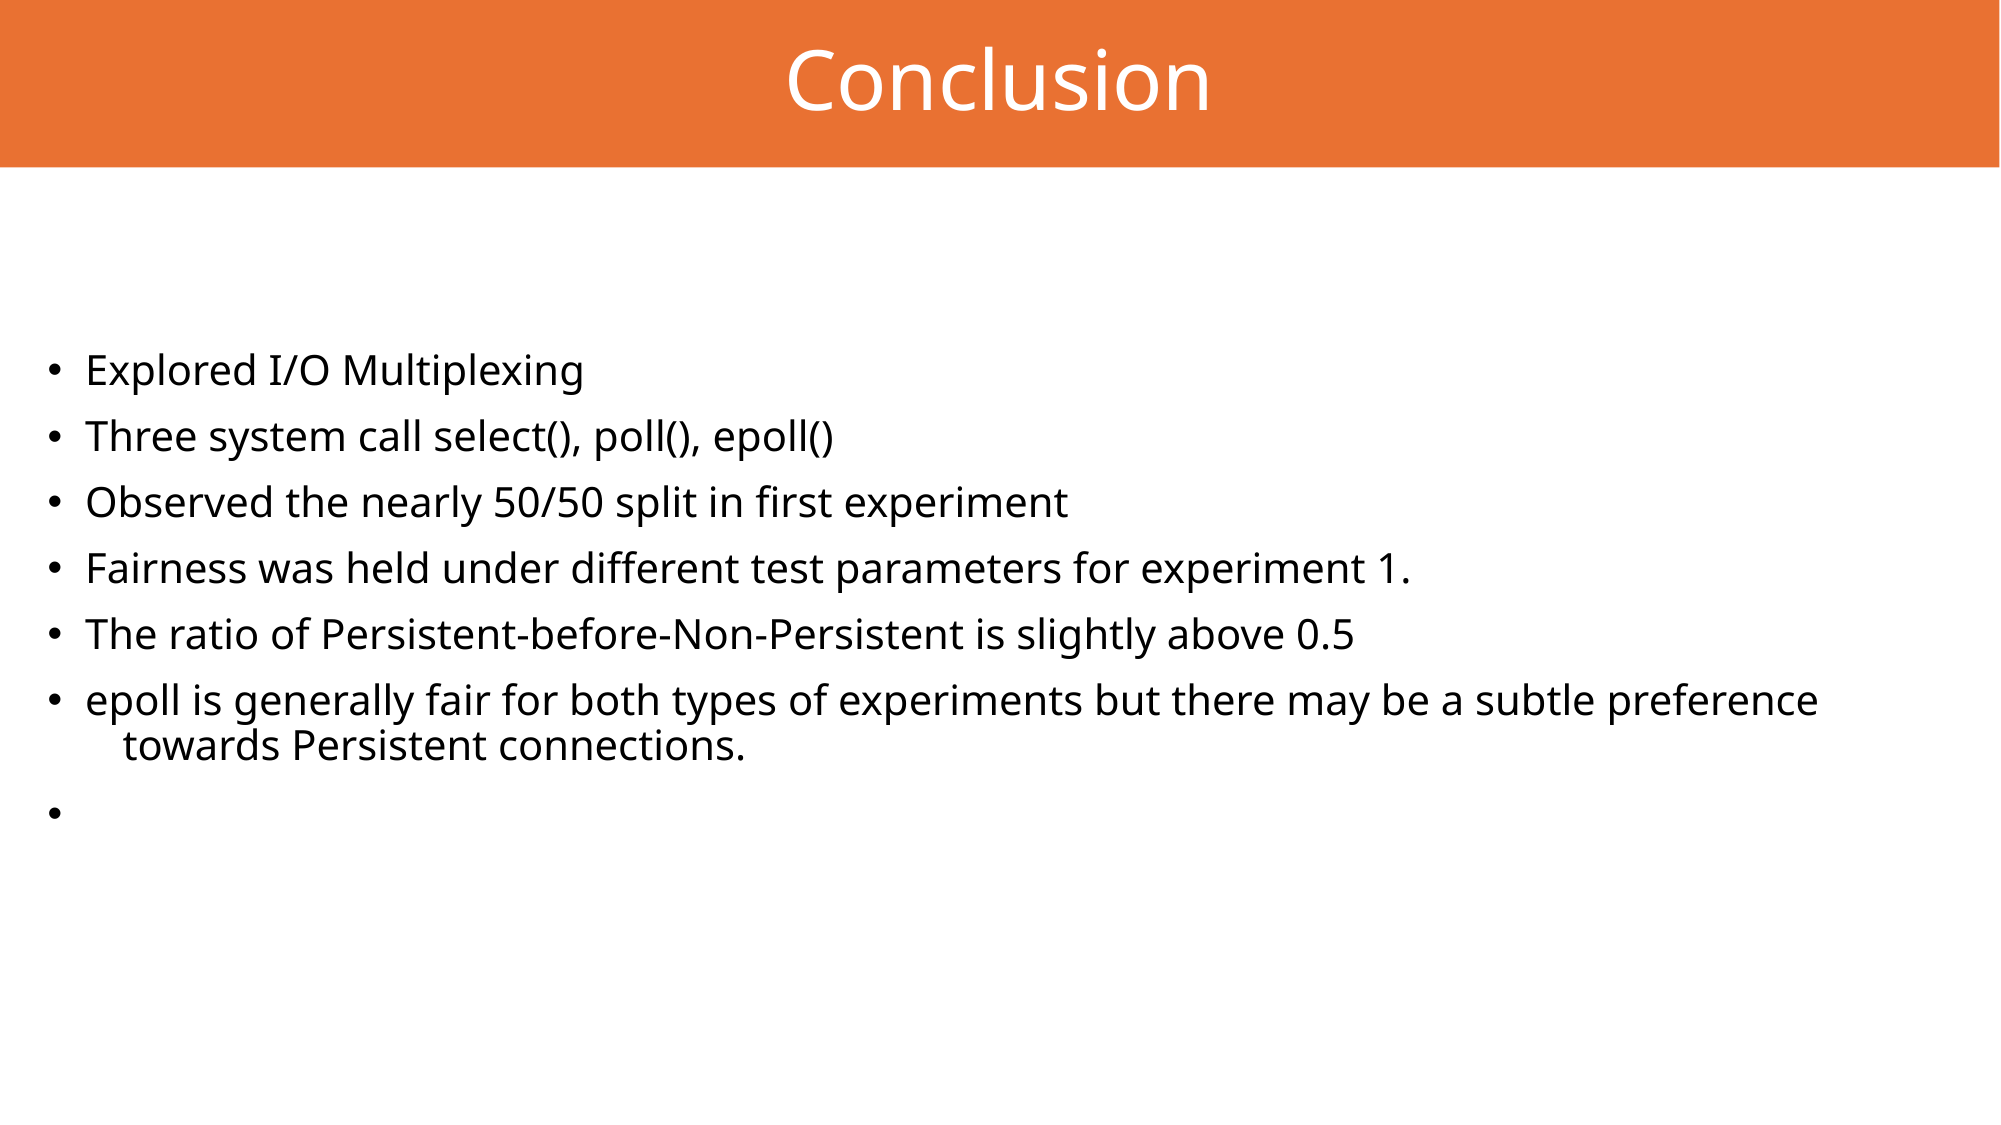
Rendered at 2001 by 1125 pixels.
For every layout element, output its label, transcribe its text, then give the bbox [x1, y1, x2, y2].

list Explored I/O Multiplexing Three system call select(), poll(), epoll() Observed the nearly 50/50 split in first experiment Fairness was held under different test parameters for experiment 1. The ratio of Persistent-before-Non-Persistent is slightly above 0.5 epoll is generally fair for both types of experiments but there may be a subtle preference towards Persistent connections. [32, 188, 1896, 955]
title Conclusion [0, 0, 2000, 168]
